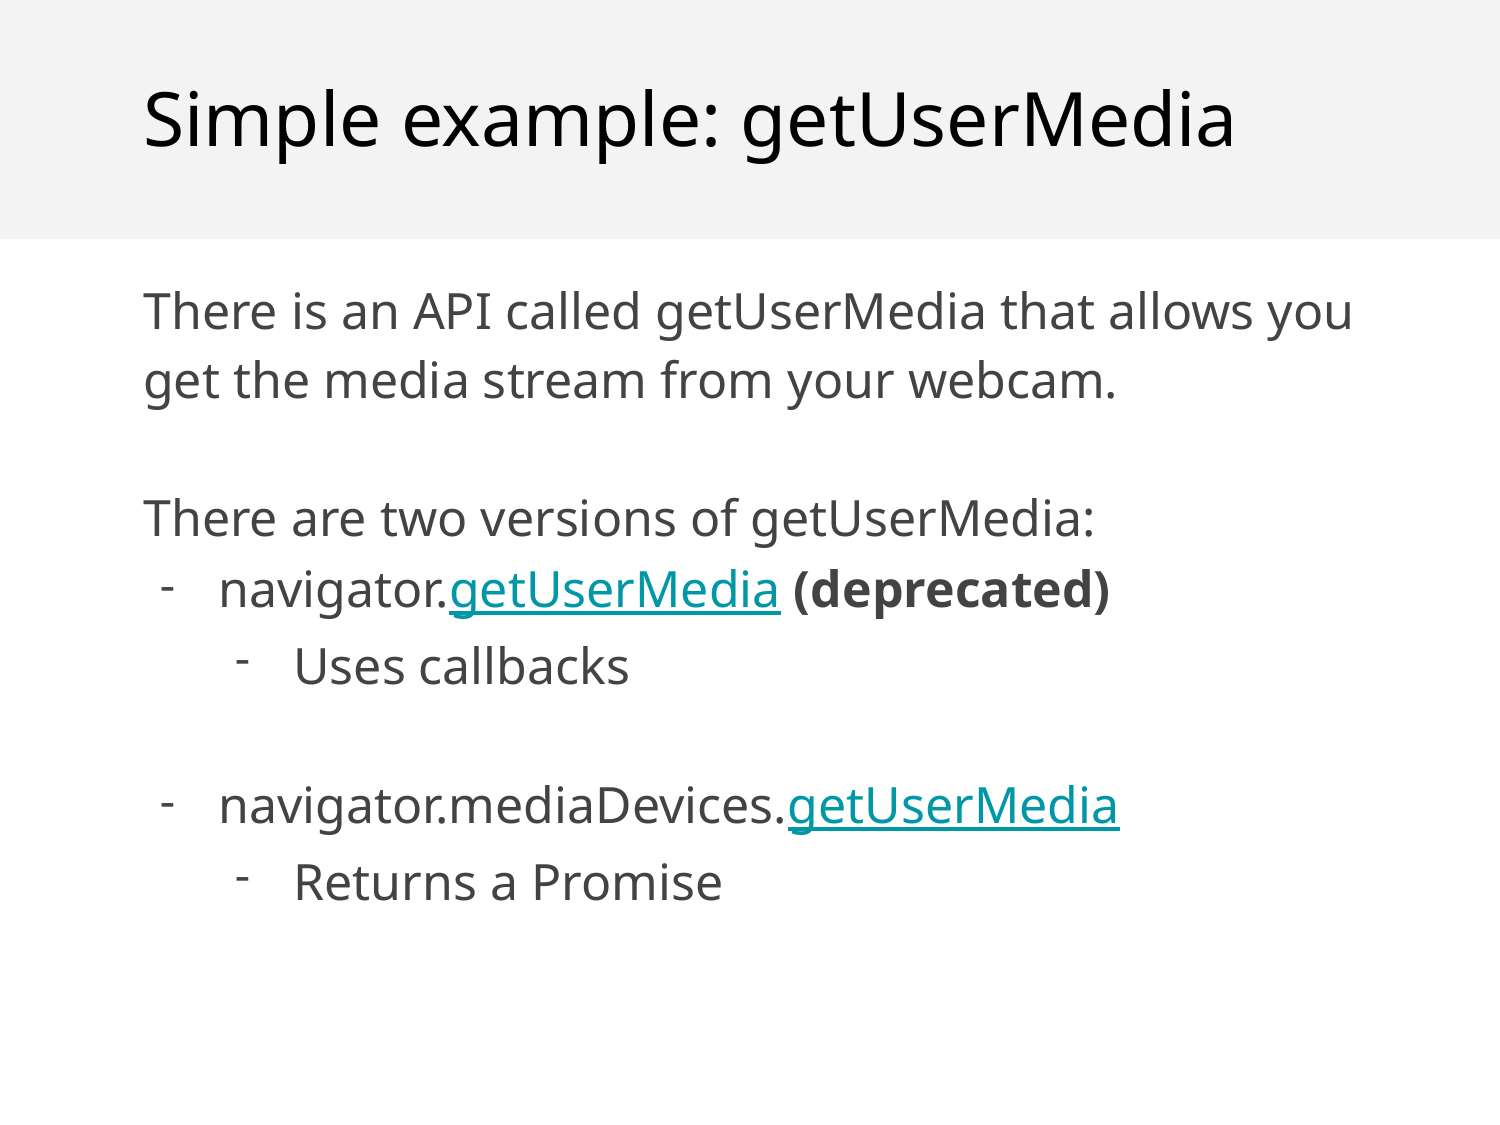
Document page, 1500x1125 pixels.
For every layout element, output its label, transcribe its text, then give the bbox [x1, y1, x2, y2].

list There is an API called getUserMedia that allows you get the media stream from your webcam. There are two versions of getUserMedia: navigator.getUserMedia (deprecated) Uses callbacks navigator.mediaDevices.getUserMedia Returns a Promise [128, 255, 1372, 1004]
title Simple example: getUserMedia [128, 56, 1372, 183]
